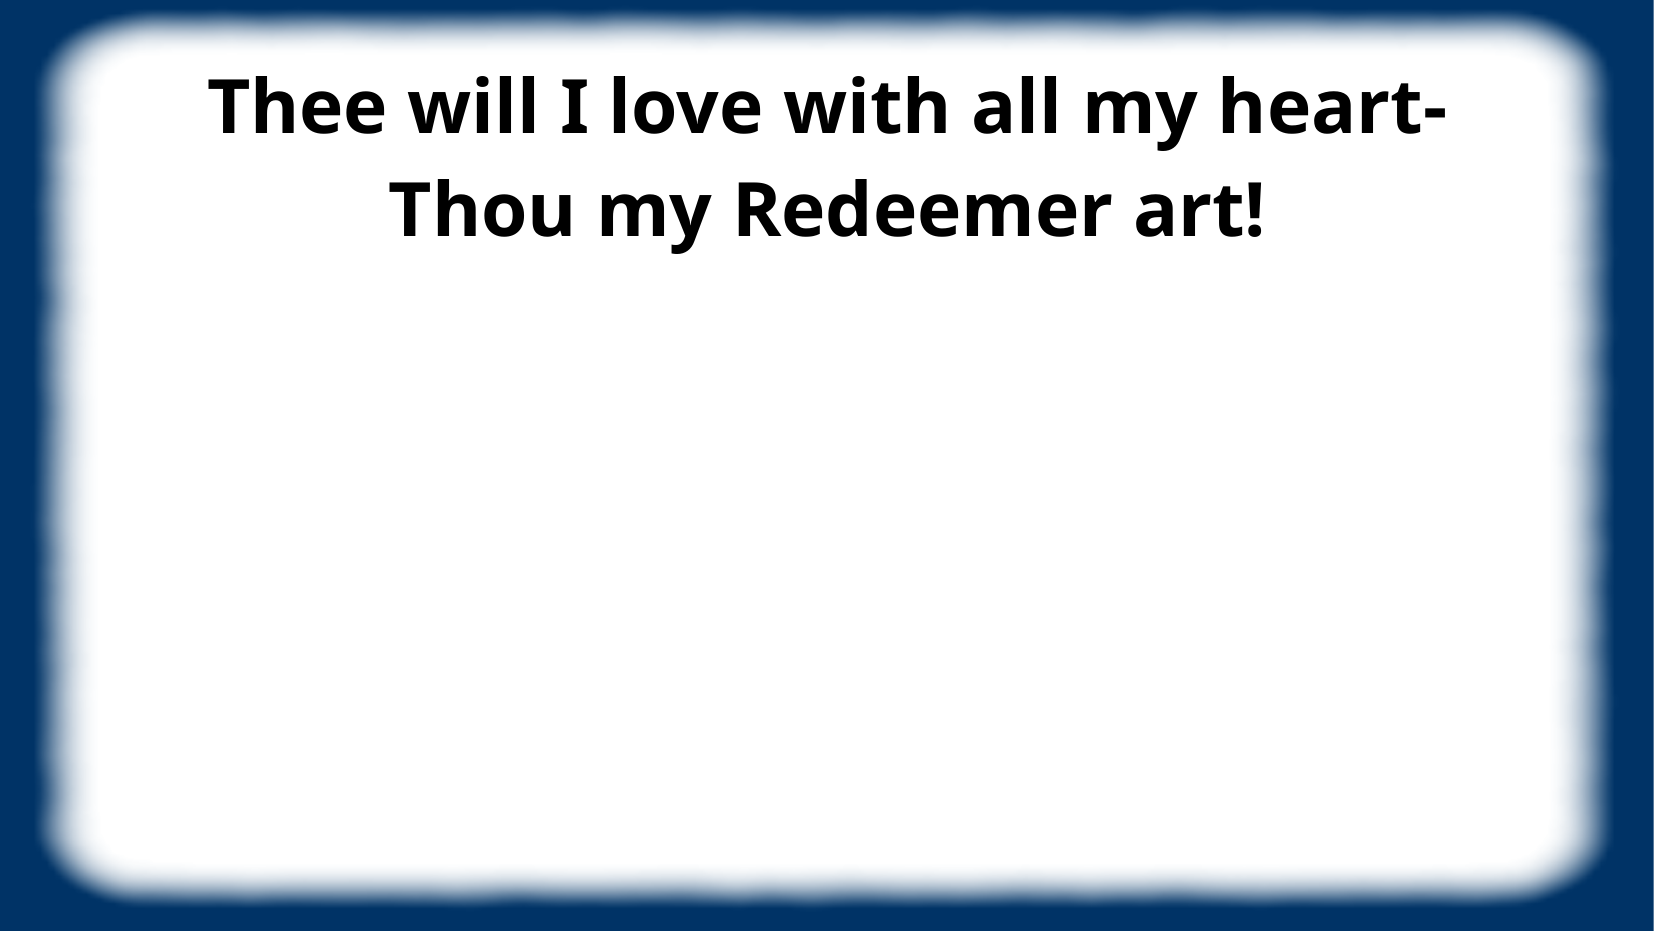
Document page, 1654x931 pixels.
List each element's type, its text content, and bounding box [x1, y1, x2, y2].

picture [0, 0, 1654, 931]
text_box Thee will I love with all my heart- Thou my Redeemer art! [110, 46, 1546, 271]
